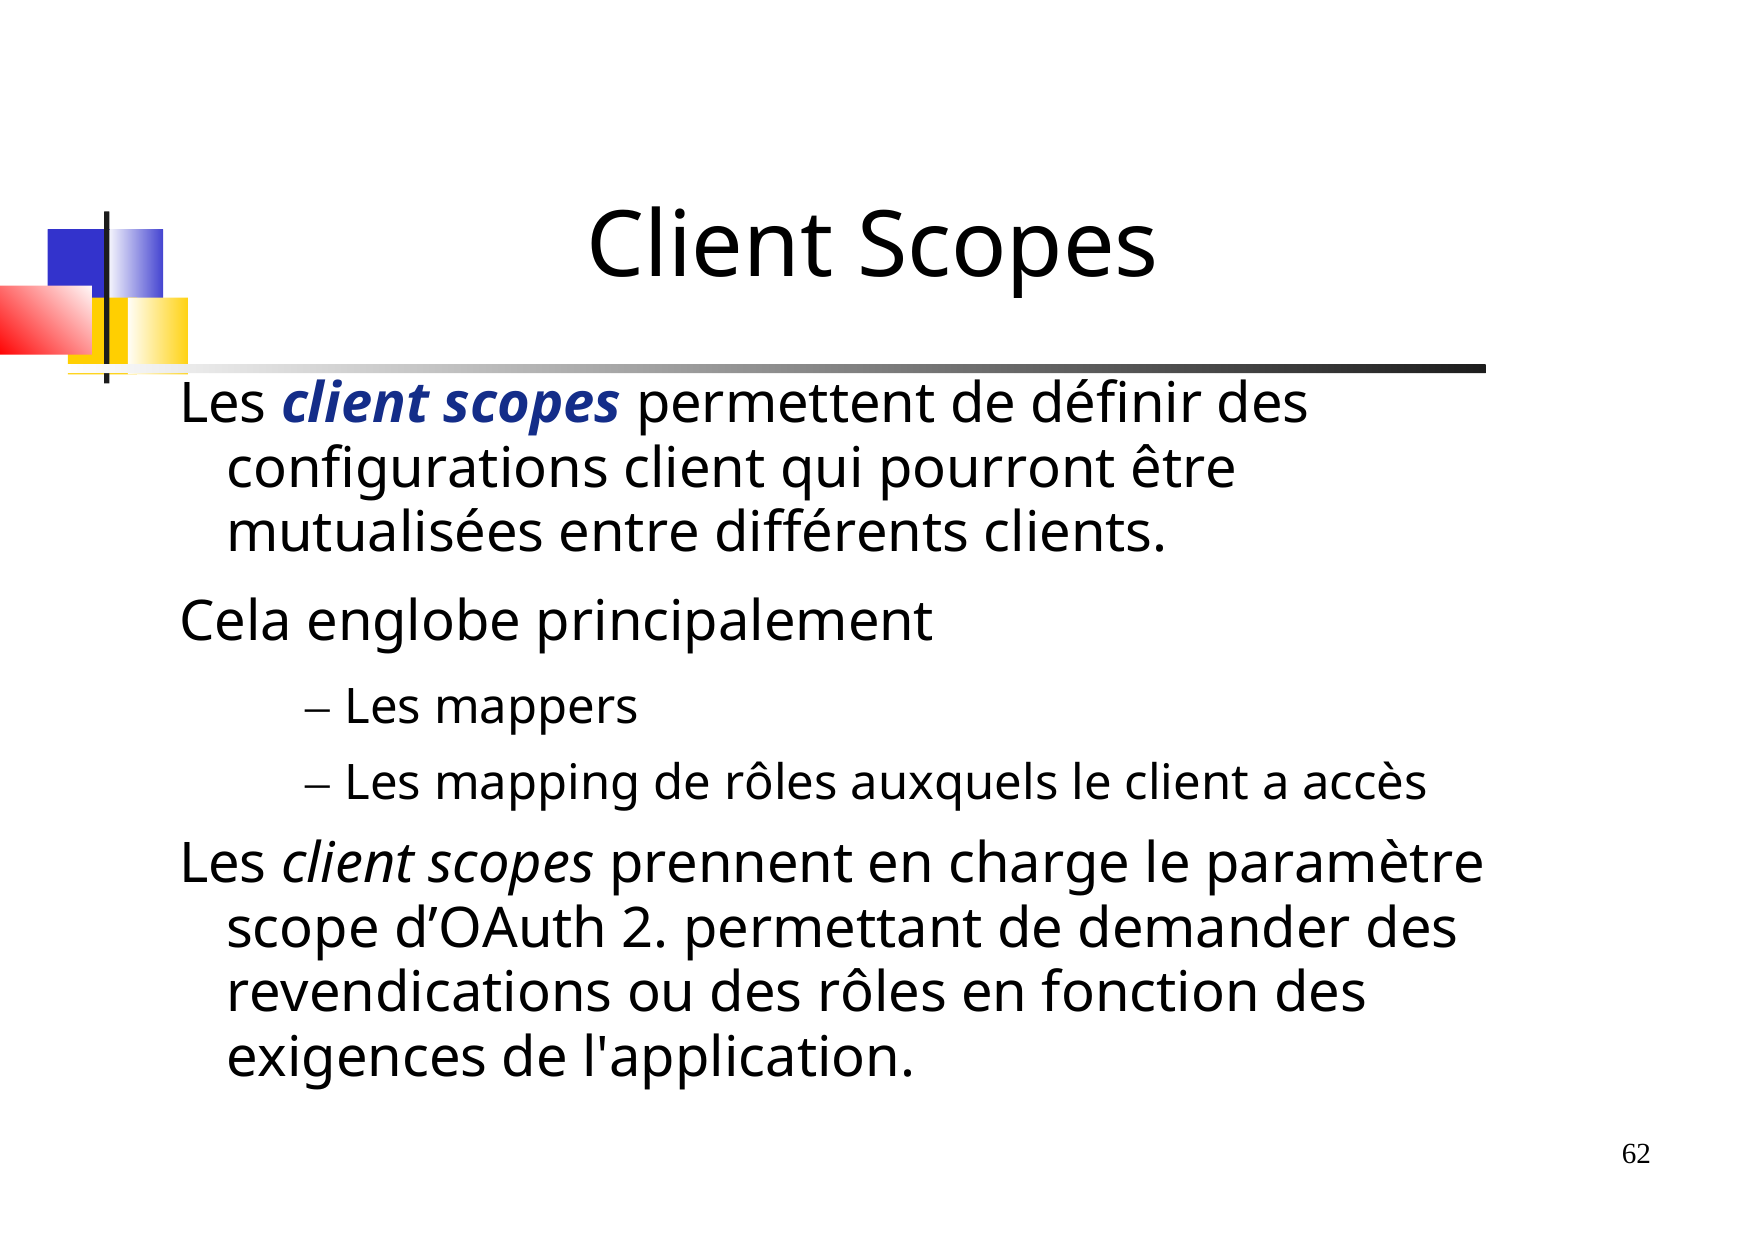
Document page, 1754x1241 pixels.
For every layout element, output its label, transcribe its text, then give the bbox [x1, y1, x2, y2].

title Client Scopes [179, 139, 1567, 351]
list Les client scopes permettent de définir des configurations client qui pourront être mutualisées entre différents clients. Cela englobe principalement Les mappers Les mapping de rôles auxquels le client a accès Les client scopes prennent en charge le paramètre scope d’OAuth 2. permettant de demander des revendications ou des rôles en fonction des exigences de l'application. [179, 371, 1567, 1091]
